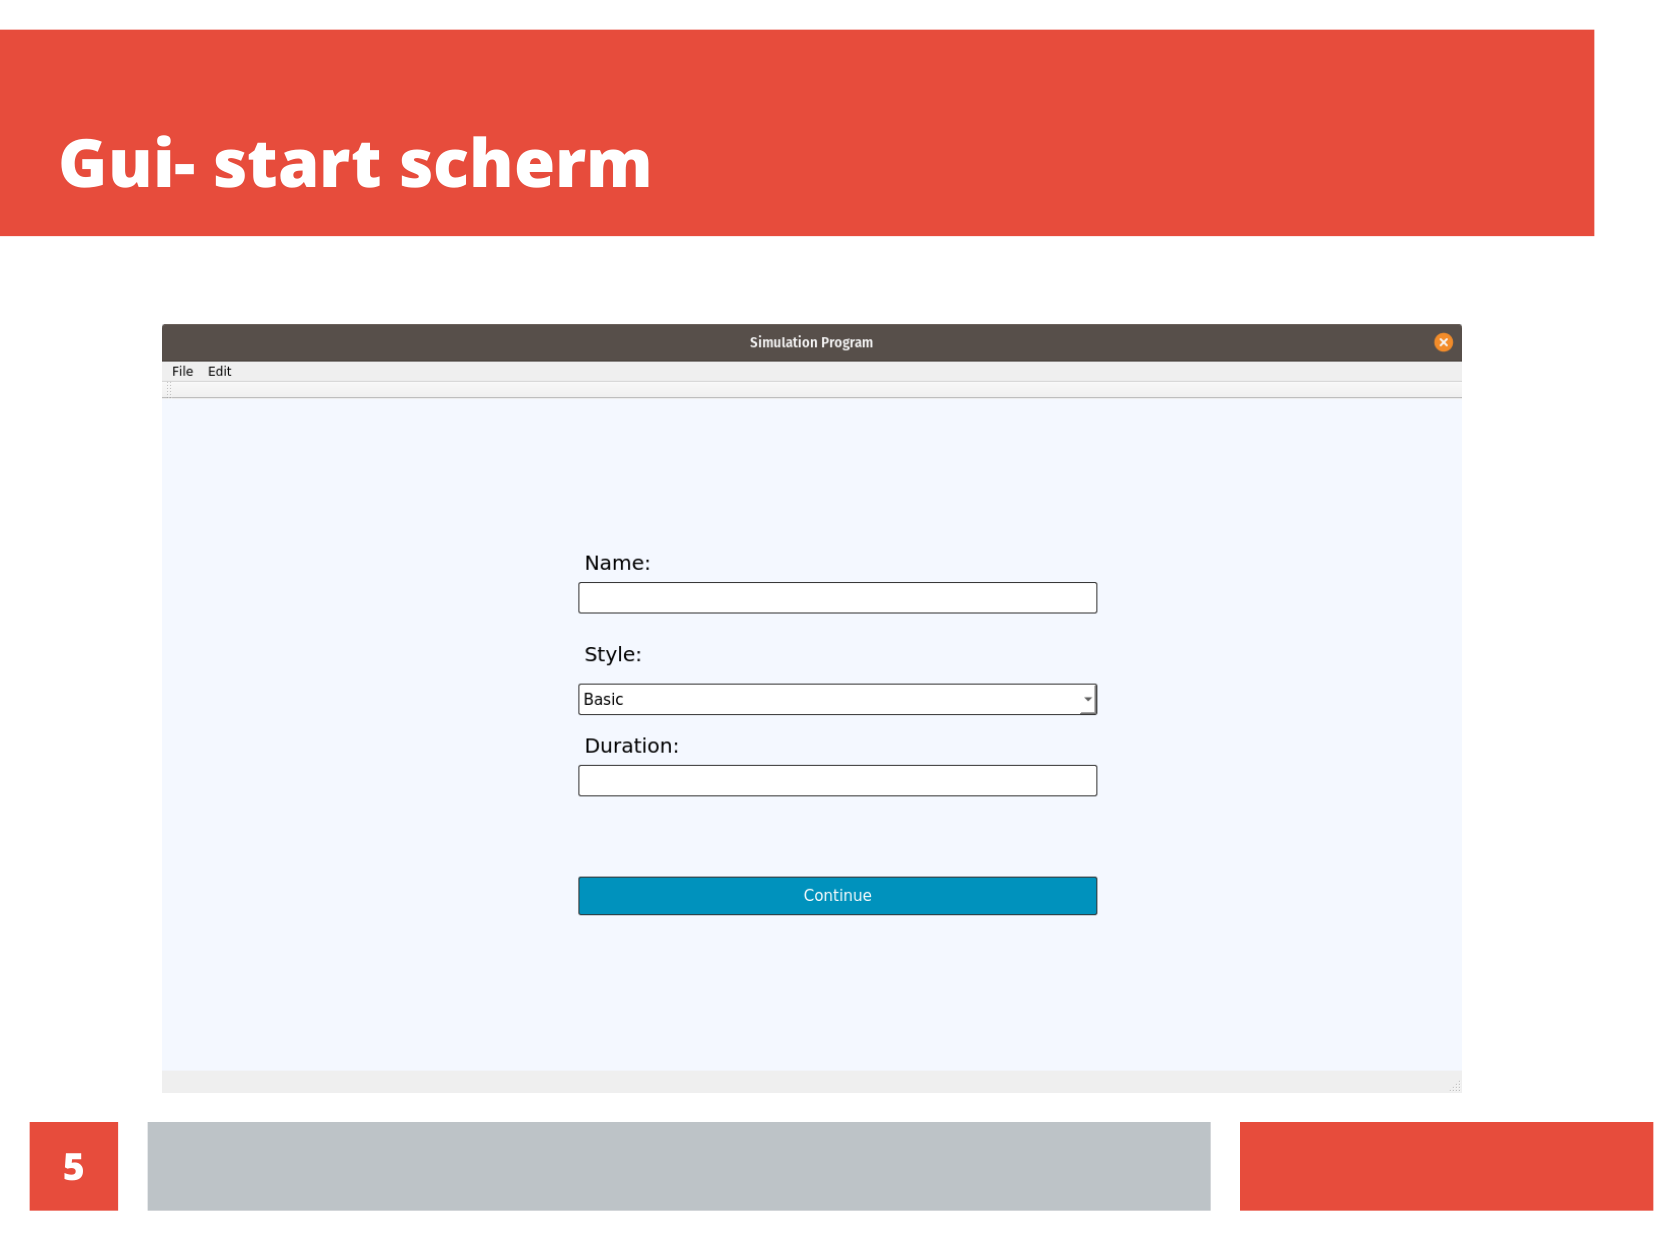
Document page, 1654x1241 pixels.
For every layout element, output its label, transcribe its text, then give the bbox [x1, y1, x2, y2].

picture [162, 324, 1462, 1093]
title Gui- start scherm [59, 59, 1595, 207]
